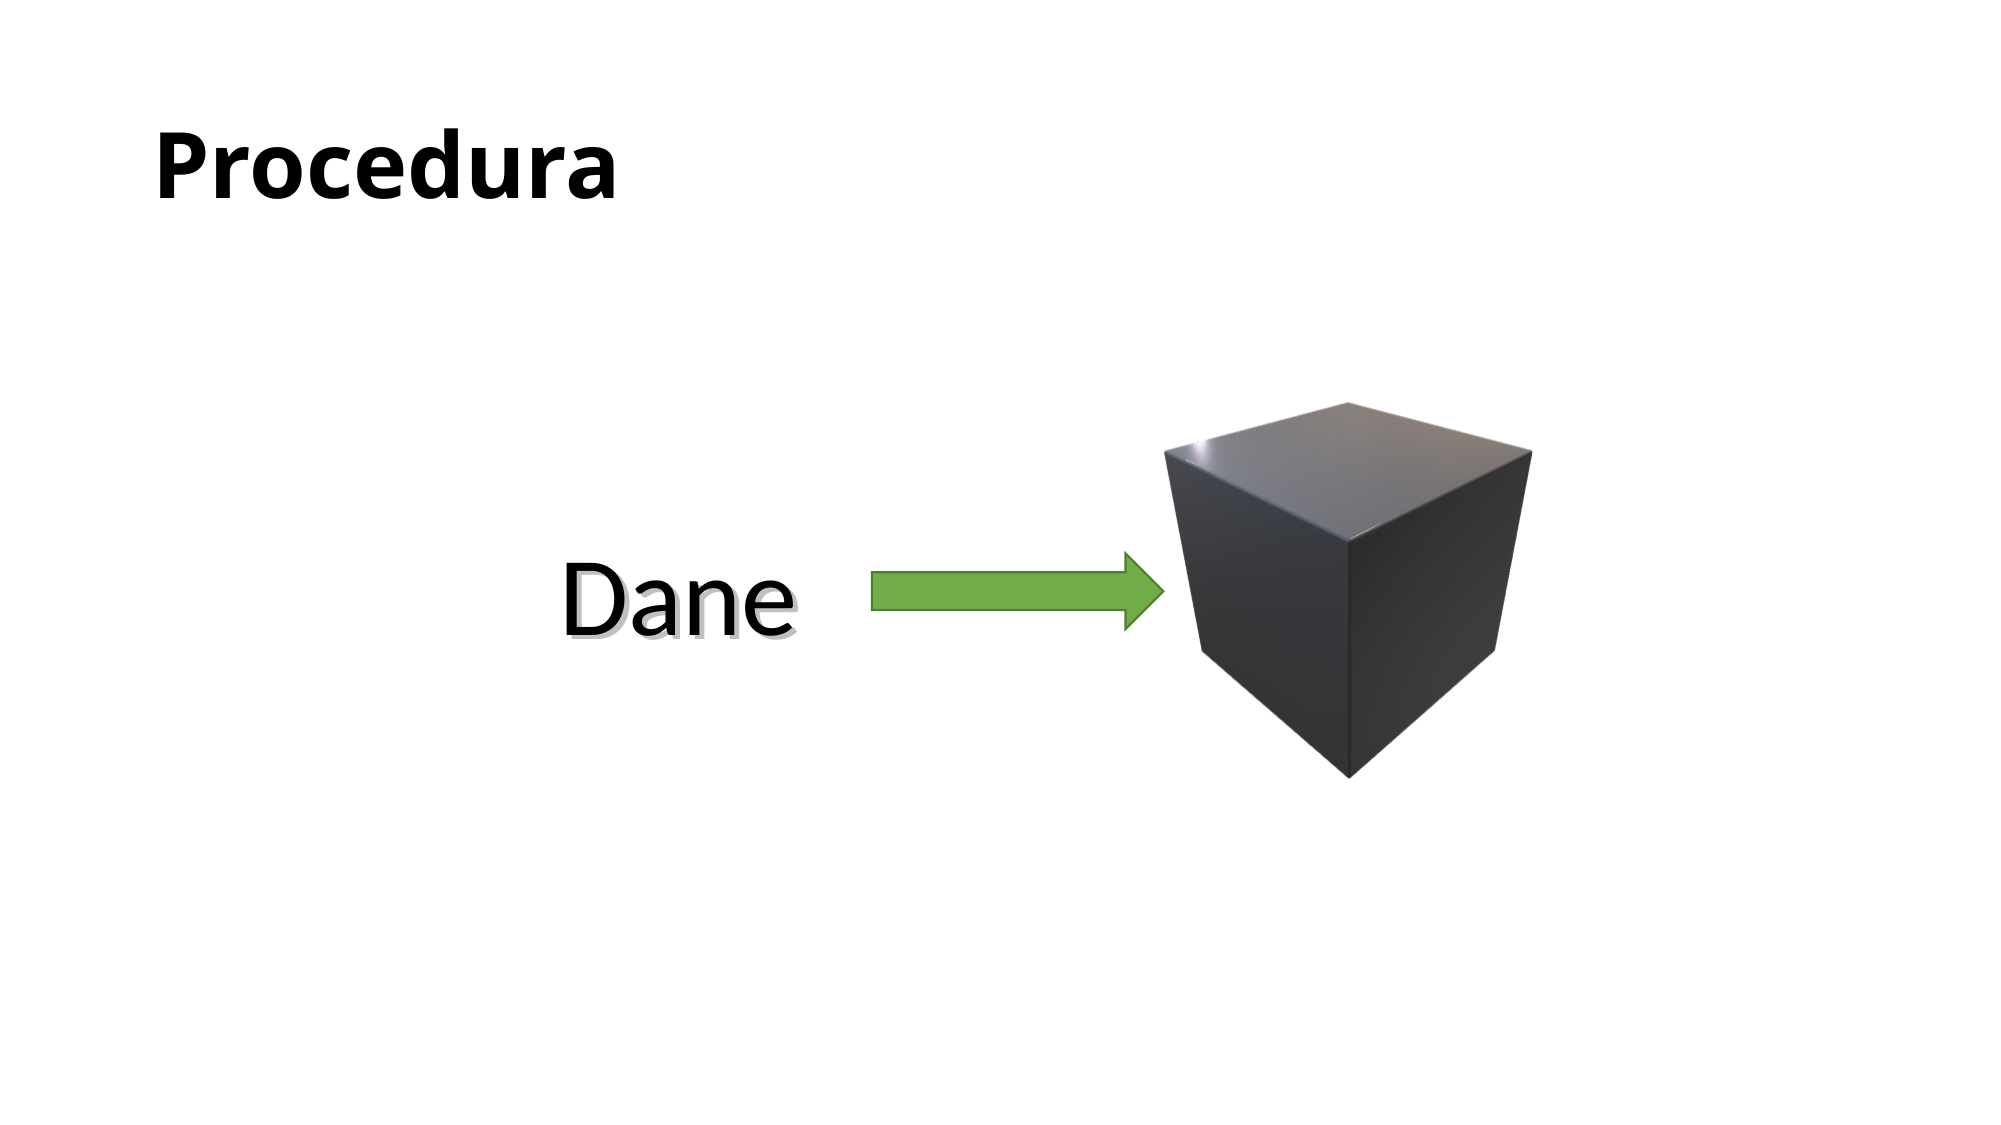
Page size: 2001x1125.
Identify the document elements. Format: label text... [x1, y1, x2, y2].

picture [1163, 345, 1534, 780]
text_box [871, 553, 1164, 630]
text_box Dane [545, 515, 813, 666]
title Procedura [137, 59, 1863, 278]
